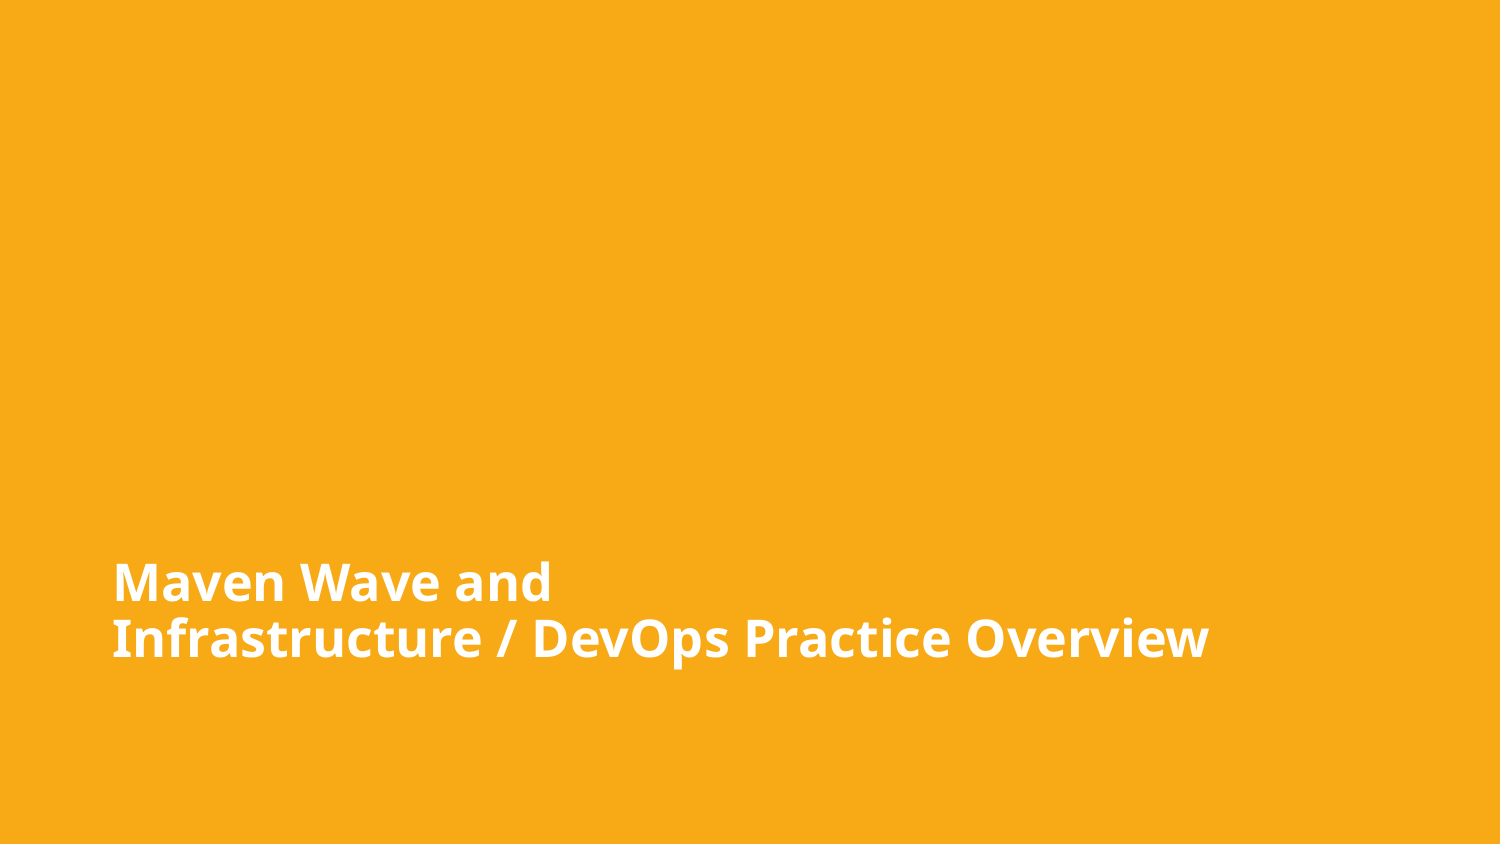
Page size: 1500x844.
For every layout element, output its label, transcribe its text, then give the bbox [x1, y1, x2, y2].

title Maven Wave and Infrastructure / DevOps Practice Overview [106, 336, 1331, 675]
